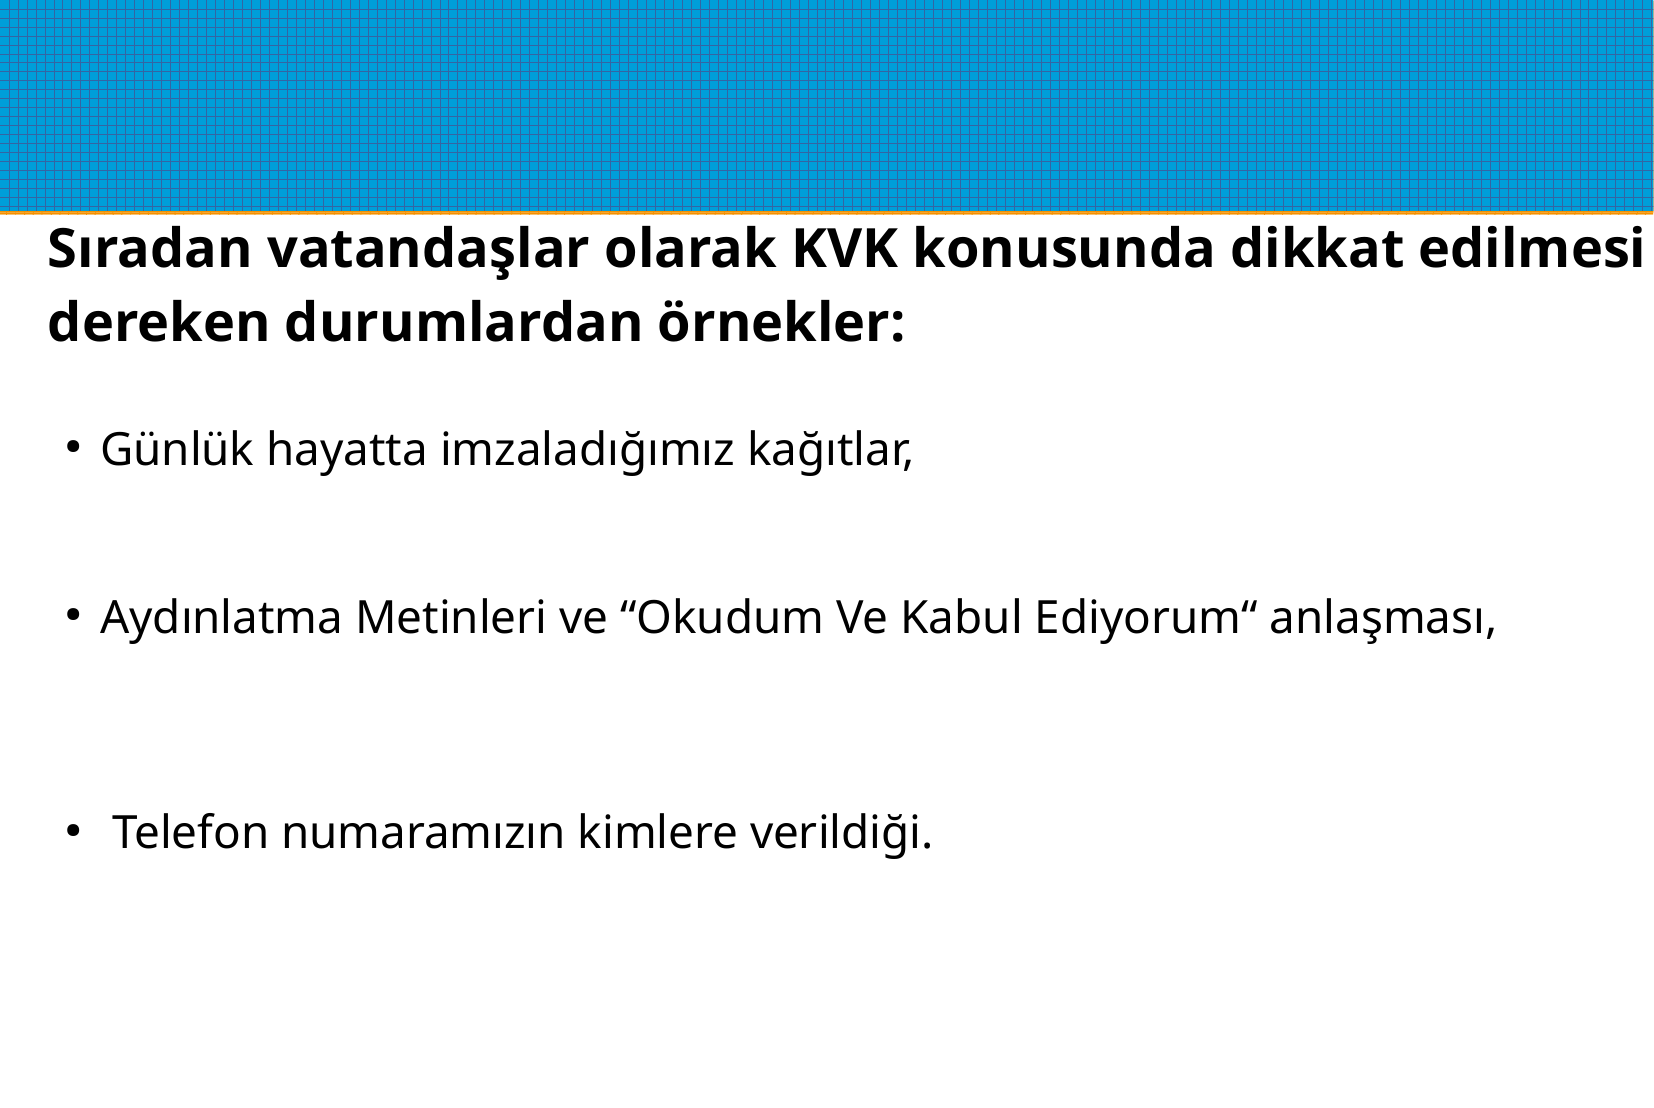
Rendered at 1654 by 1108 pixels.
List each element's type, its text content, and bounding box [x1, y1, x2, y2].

text_box Telefon numaramızın kimlere verildiği. [59, 767, 975, 895]
text_box Sıradan vatandaşlar olarak KVK konusunda dikkat edilmesi dereken durumlardan örnekler: [42, 206, 1646, 362]
text_box Aydınlatma Metinleri ve “Okudum Ve Kabul Ediyorum“ anlaşması, [59, 552, 1356, 680]
text_box Günlük hayatta imzaladığımız kağıtlar, [59, 383, 1327, 511]
